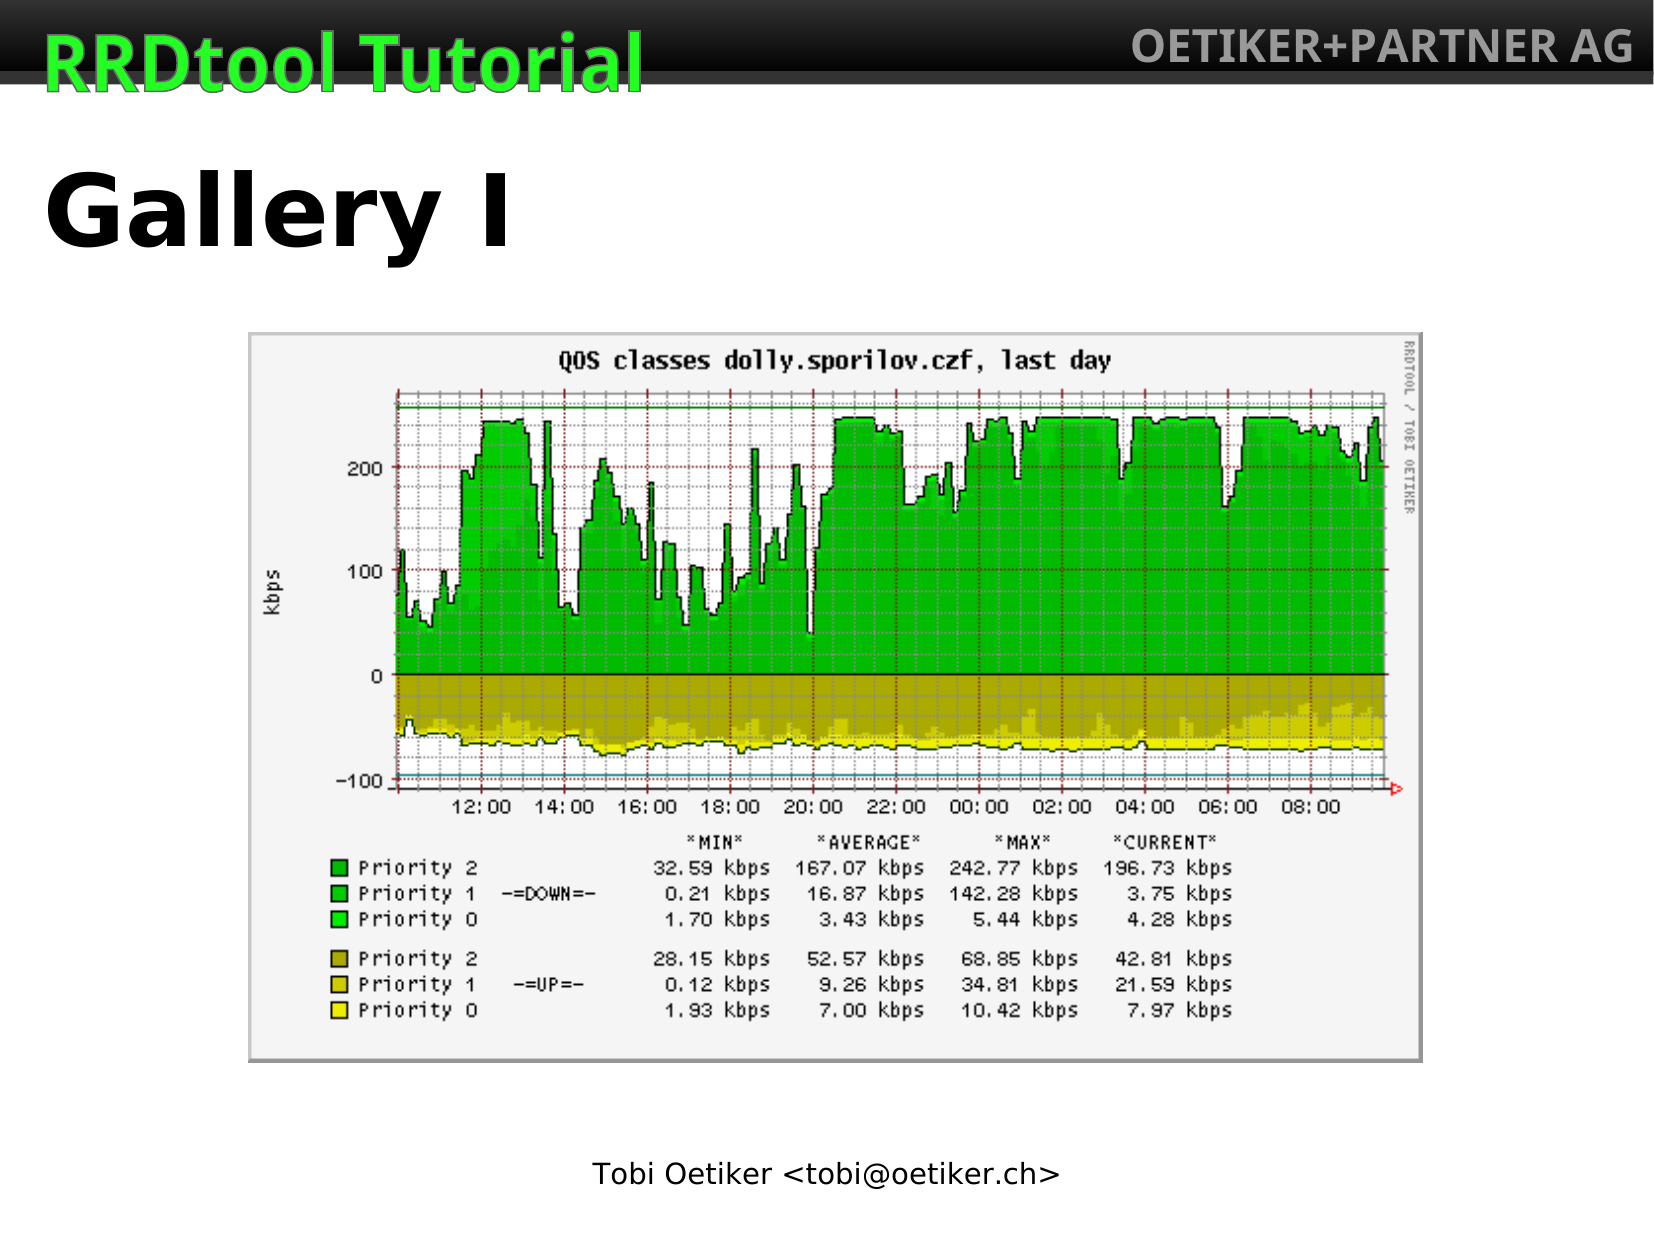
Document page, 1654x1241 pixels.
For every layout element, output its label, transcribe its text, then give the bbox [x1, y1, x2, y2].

picture [248, 332, 1423, 1063]
title Gallery I [43, 137, 1582, 287]
